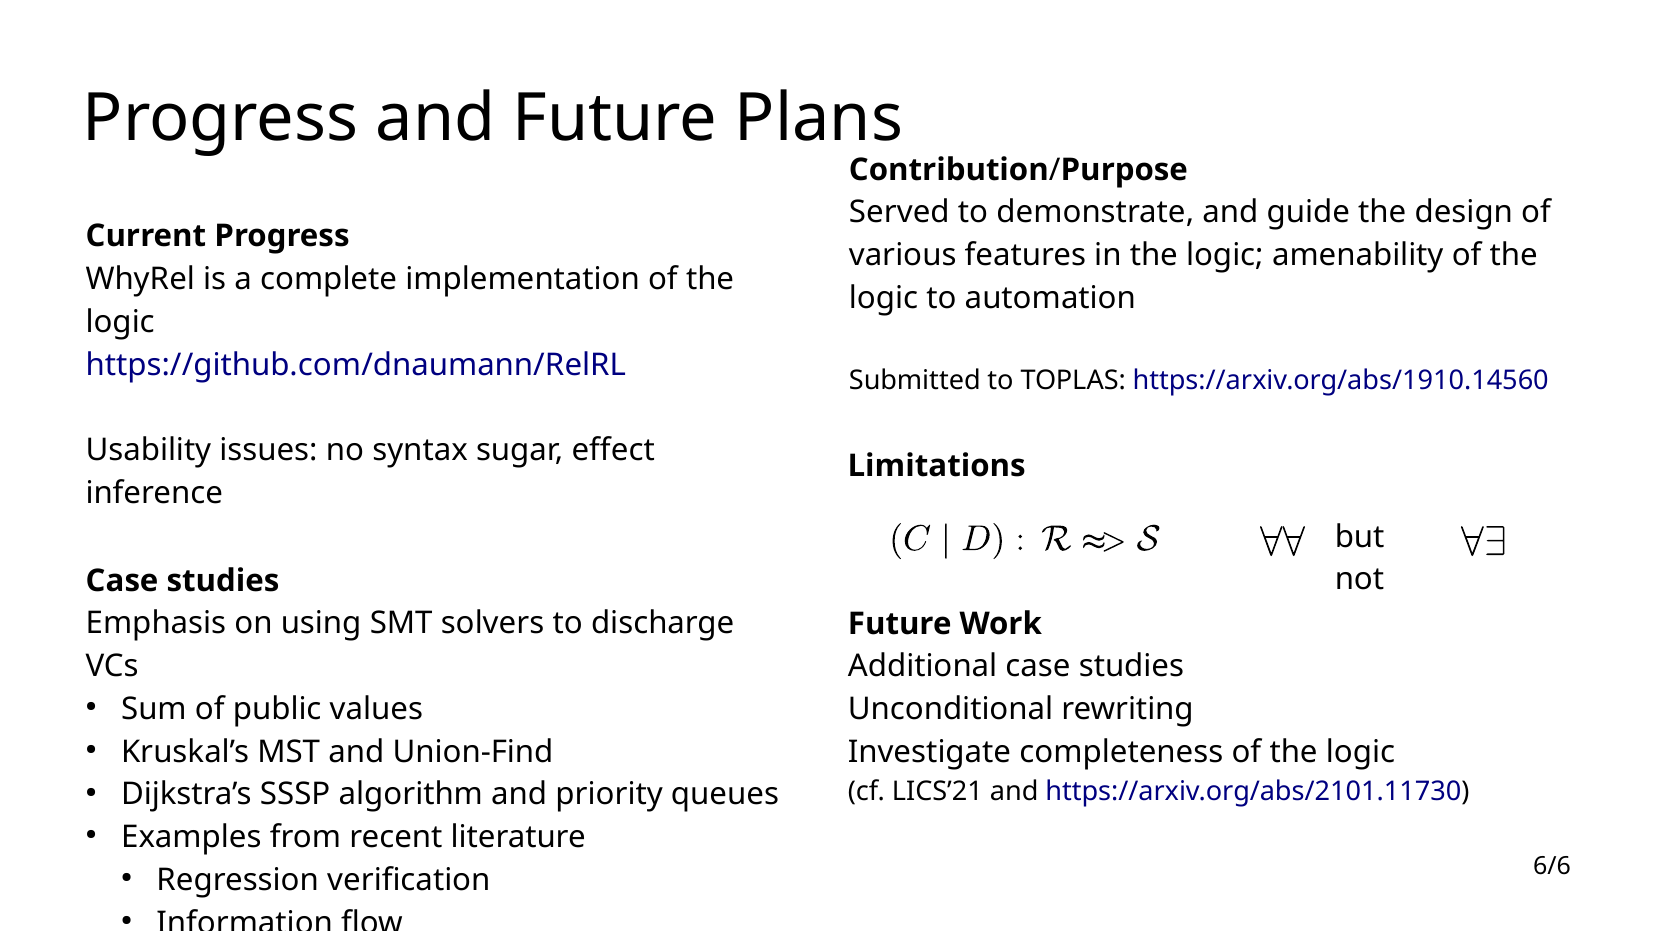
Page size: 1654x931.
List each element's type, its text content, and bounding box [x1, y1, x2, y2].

text_box Future Work Additional case studies Unconditional rewriting Investigate completeness of the logic (cf. LICS’21 and https://arxiv.org/abs/2101.11730) [833, 593, 1561, 830]
text_box [1260, 526, 1306, 557]
title Progress and Future Plans [82, 37, 1571, 193]
text_box but not [1320, 506, 1456, 567]
text_box Limitations [832, 435, 1561, 496]
text_box [1460, 526, 1505, 557]
text_box [890, 523, 1160, 560]
text_box Current Progress WhyRel is a complete implementation of the logic https://github.com/dnaumann/RelRL Usability issues: no syntax sugar, effect inference Case studies Emphasis on using SMT solvers to discharge VCs Sum of public values Kruskal’s MST and Union-Find Dijkstra’s SSSP algorithm and priority queues Examples from recent literature Regression verification Information flow [70, 205, 799, 911]
text_box Contribution/Purpose Served to demonstrate, and guide the design of various features in the logic; amenability of the logic to automation Submitted to TOPLAS: https://arxiv.org/abs/1910.14560 [834, 139, 1611, 423]
